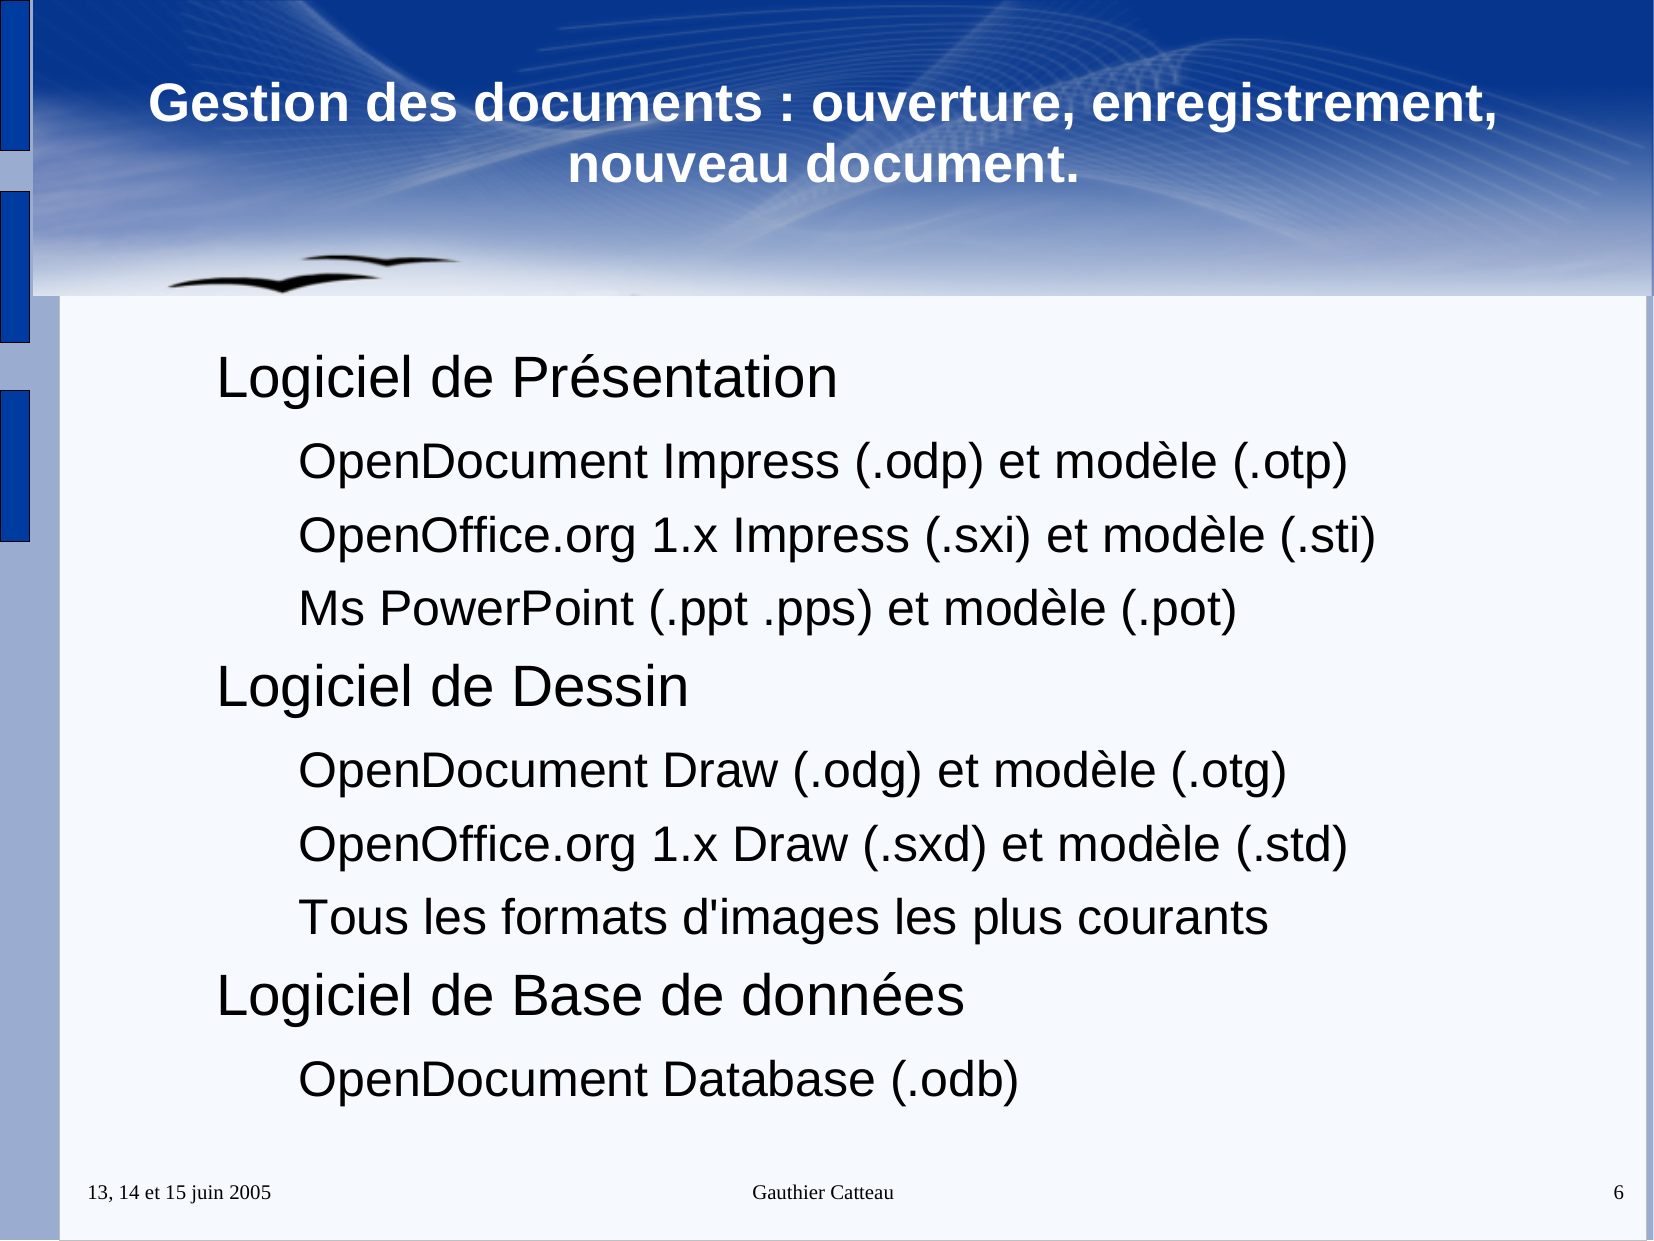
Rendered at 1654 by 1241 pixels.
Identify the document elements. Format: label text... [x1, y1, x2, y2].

list Logiciel de Présentation OpenDocument Impress (.odp) et modèle (.otp) OpenOffice.org 1.x Impress (.sxi) et modèle (.sti) Ms PowerPoint (.ppt .pps) et modèle (.pot) Logiciel de Dessin OpenDocument Draw (.odg) et modèle (.otg) OpenOffice.org 1.x Draw (.sxd) et modèle (.std) Tous les formats d'images les plus courants Logiciel de Base de données OpenDocument Database (.odb) [121, 344, 1534, 1211]
title Gestion des documents : ouverture, enregistrement, nouveau document. [118, 29, 1531, 237]
picture [33, 0, 1654, 296]
